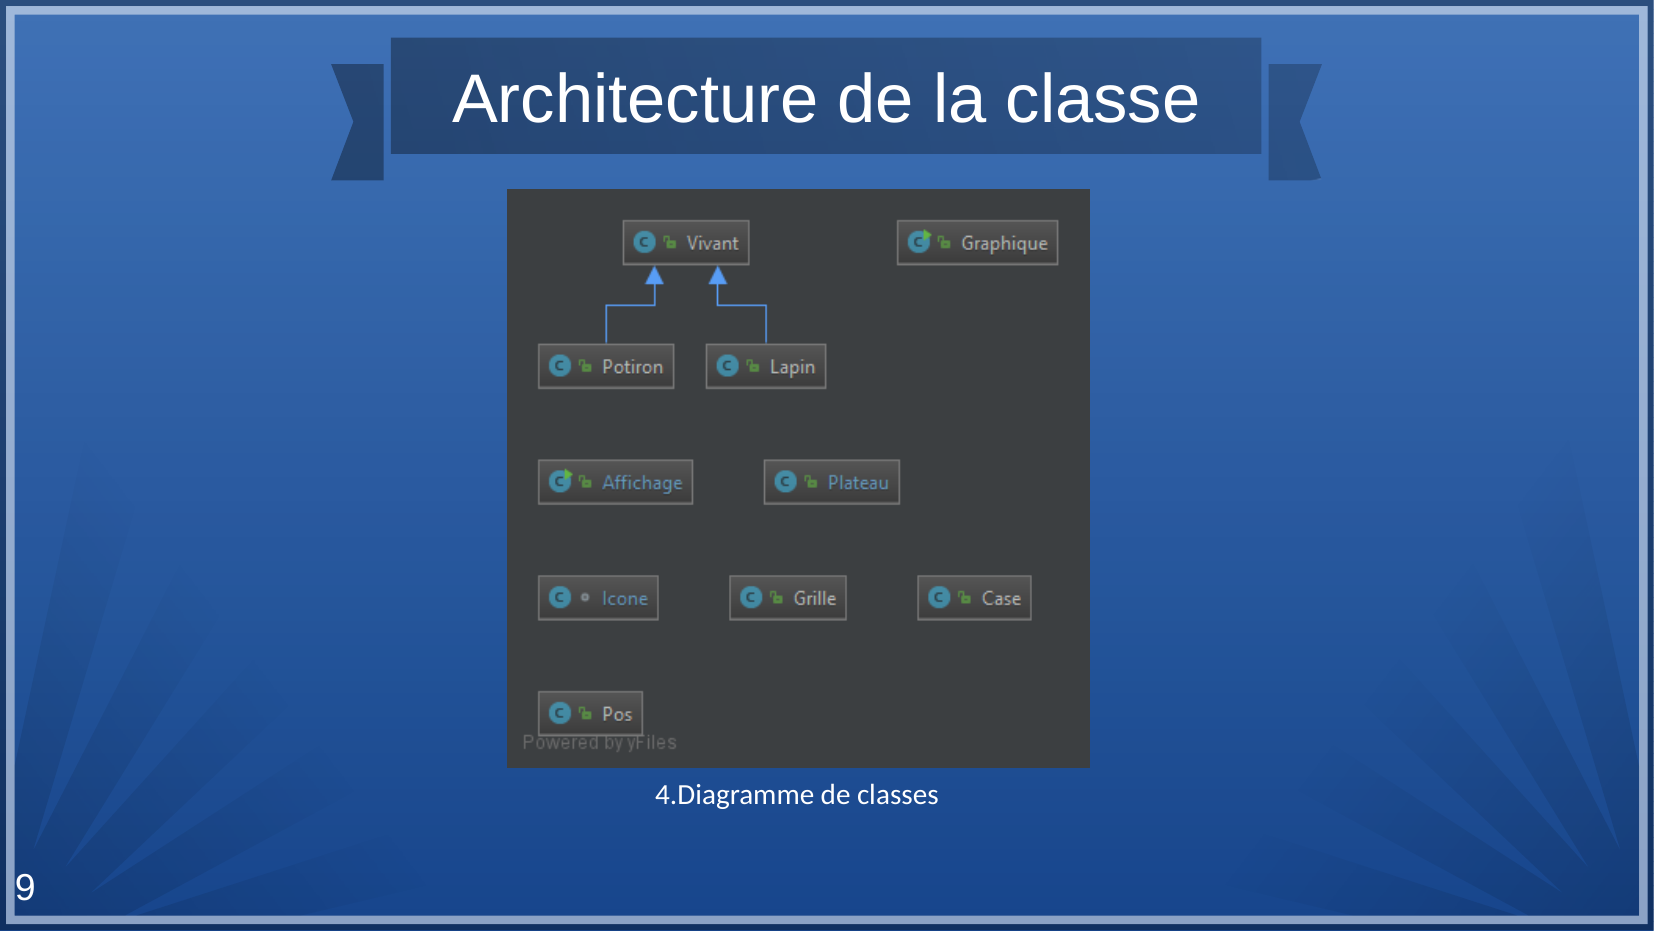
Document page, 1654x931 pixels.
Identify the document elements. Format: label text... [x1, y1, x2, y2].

title Architecture de la classe [389, 35, 1264, 154]
picture [507, 189, 1090, 768]
text_box <numéro> [0, 859, 657, 931]
text_box 4.Diagramme de classes [507, 767, 1087, 819]
